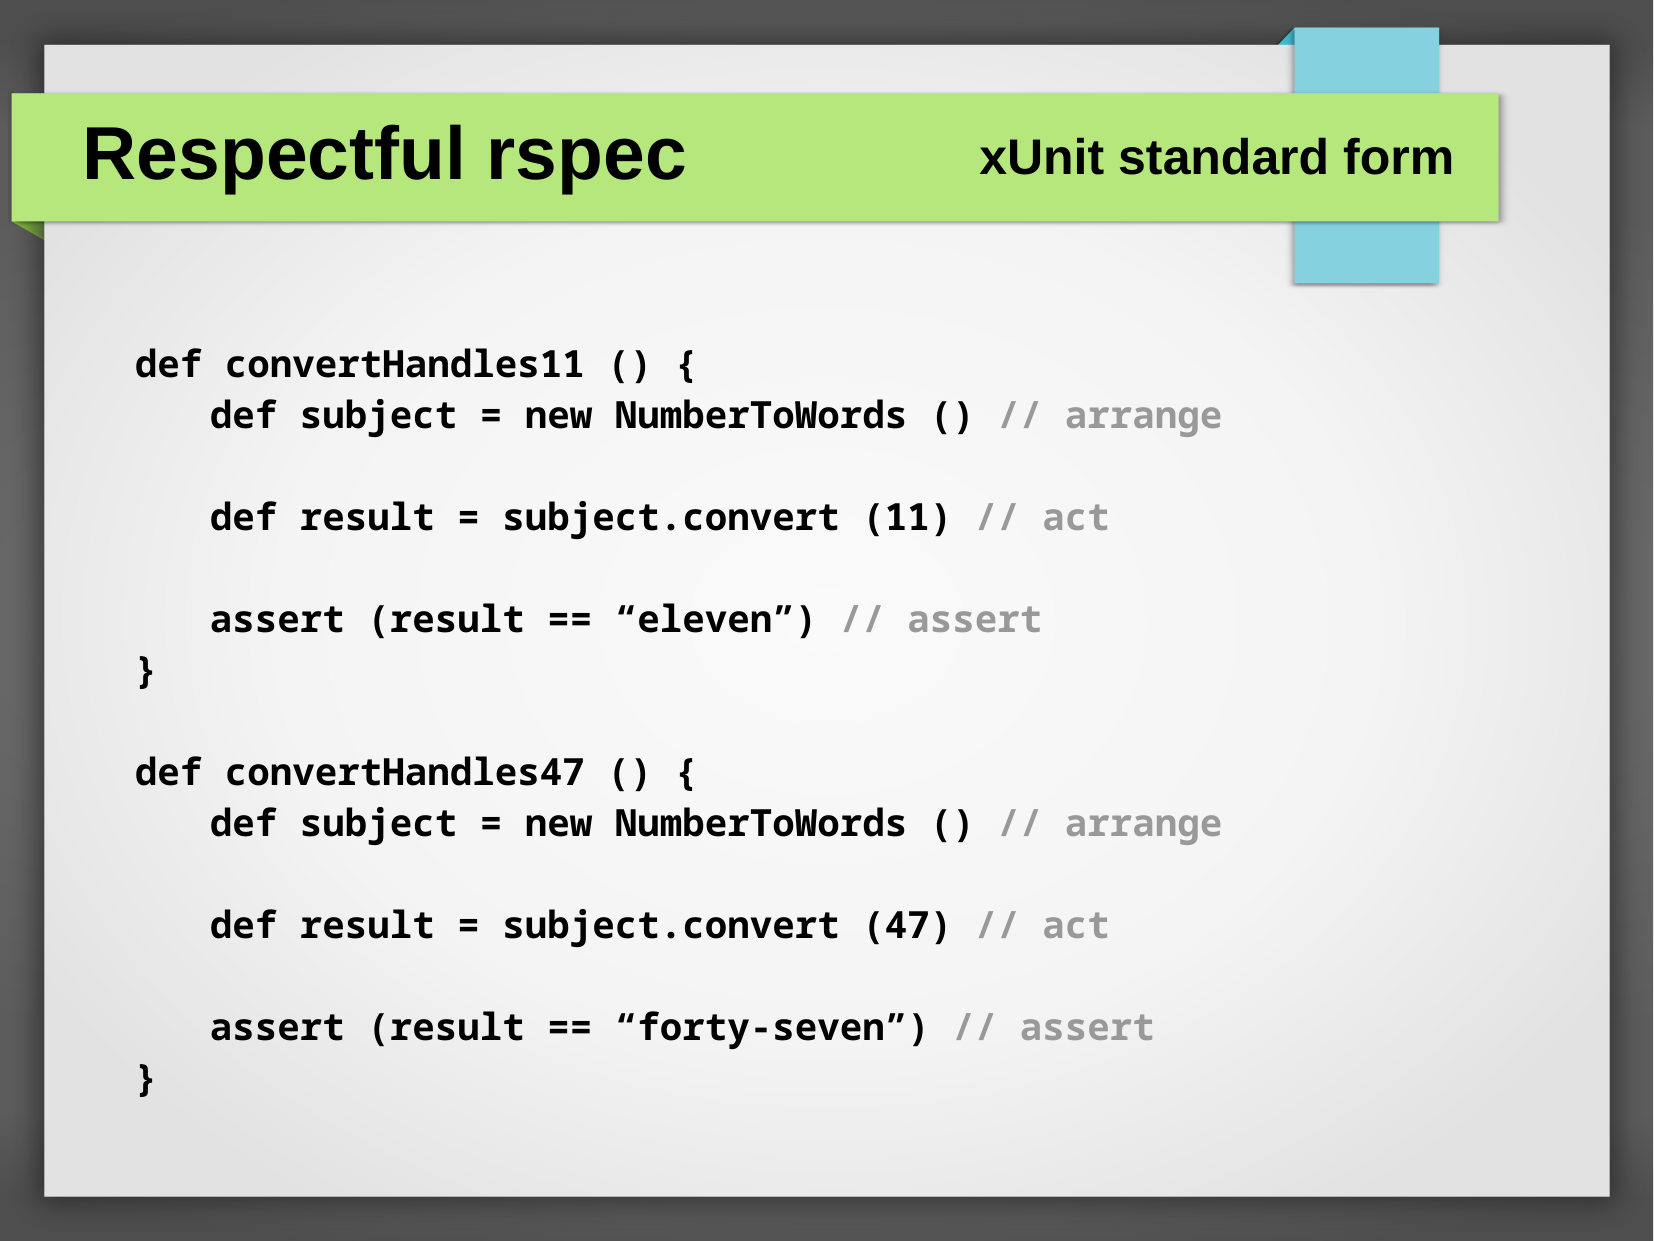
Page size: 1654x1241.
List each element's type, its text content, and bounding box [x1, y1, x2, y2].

picture [0, 0, 1654, 1241]
text_box def convertHandles11 () { def subject = new NumberToWords () // arrange def result = subject.convert (11) // act assert (result == “eleven”) // assert } def convertHandles47 () { def subject = new NumberToWords () // arrange def result = subject.convert (47) // act assert (result == “forty-seven”) // assert } [119, 330, 1530, 1062]
title Respectful rspec [82, 94, 705, 213]
title xUnit standard form [869, 97, 1455, 216]
